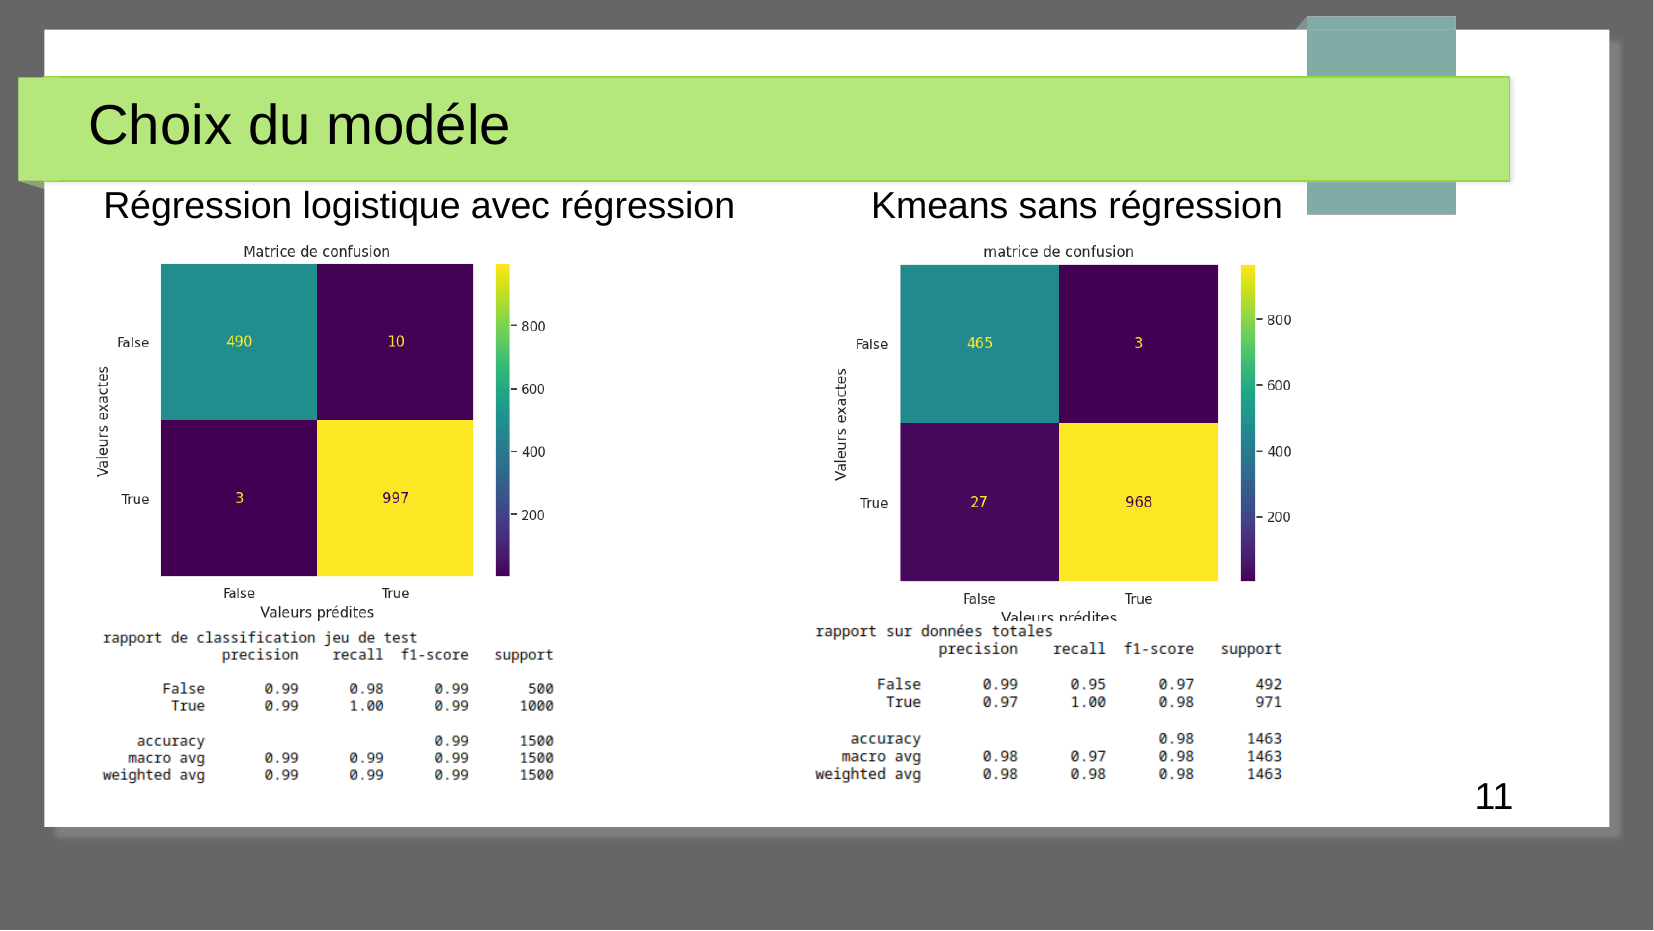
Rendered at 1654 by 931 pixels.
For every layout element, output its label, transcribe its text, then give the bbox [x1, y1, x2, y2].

text_box <numéro> [1459, 767, 1654, 827]
picture [807, 236, 1308, 798]
text_box Kmeans sans régression [856, 177, 1300, 234]
picture [88, 236, 564, 790]
title Choix du modéle [88, 73, 1506, 178]
text_box Régression logistique avec régression [88, 177, 768, 276]
